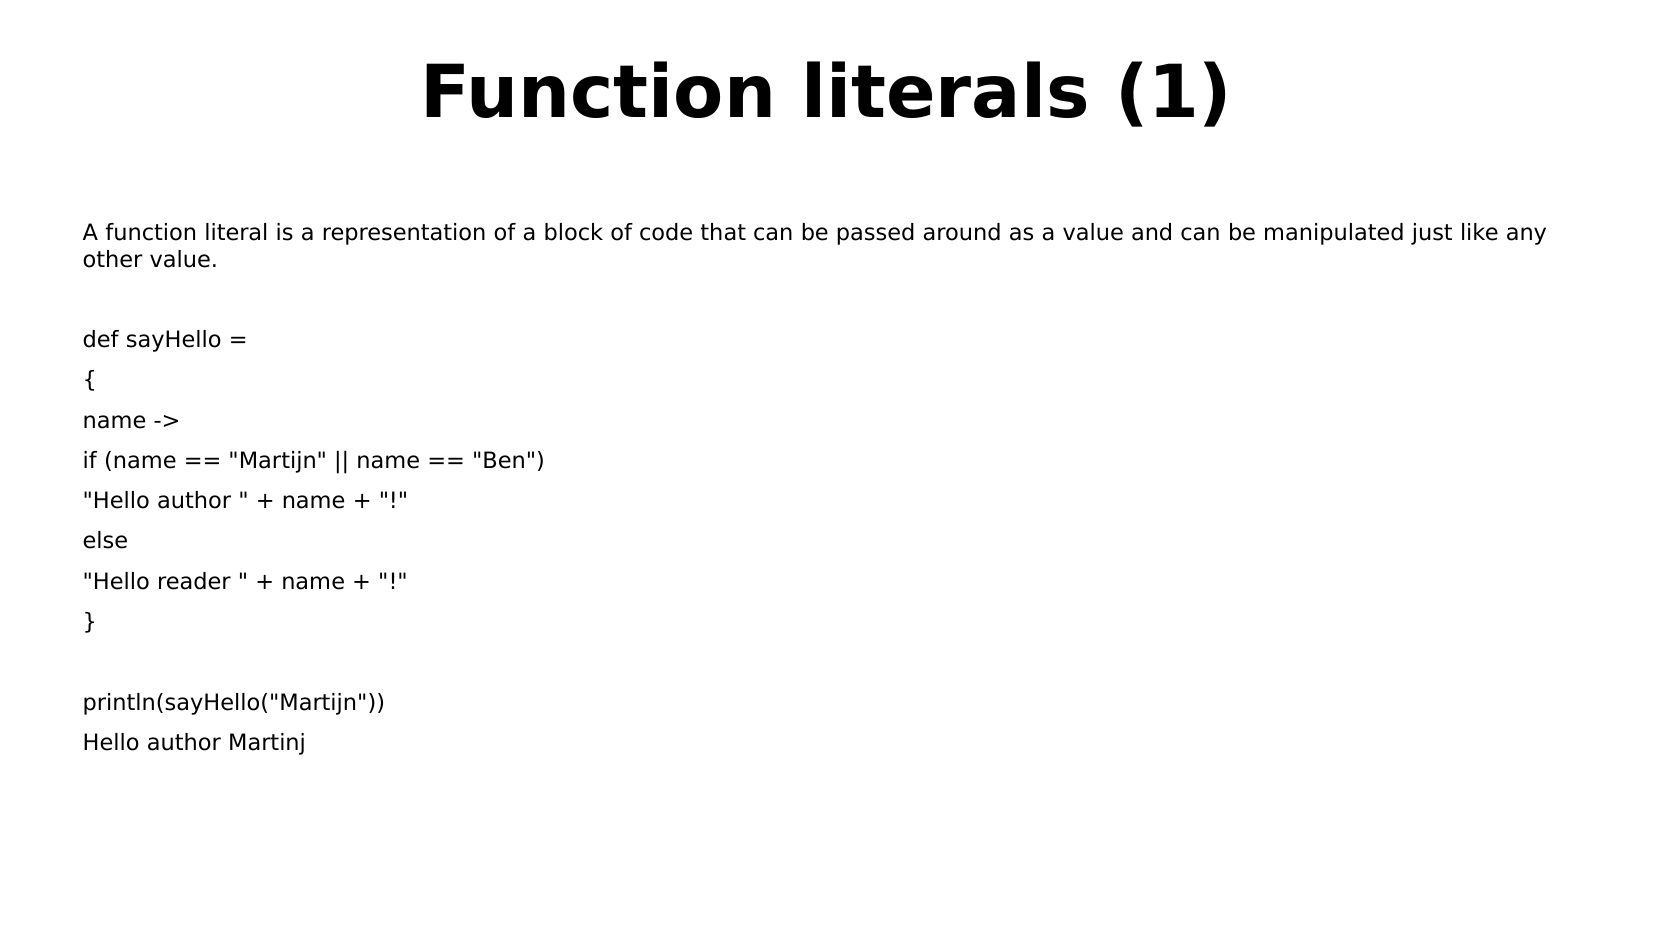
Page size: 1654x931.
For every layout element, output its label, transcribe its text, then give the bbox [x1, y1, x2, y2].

title Function literals (1) [82, 37, 1571, 147]
list A function literal is a representation of a block of code that can be passed around as a value and can be manipulated just like any other value. def sayHello = { name -> if (name == "Martijn" || name == "Ben") "Hello author " + name + "!" else "Hello reader " + name + "!" } println(sayHello("Martijn")) Hello author Martinj [82, 217, 1571, 758]
